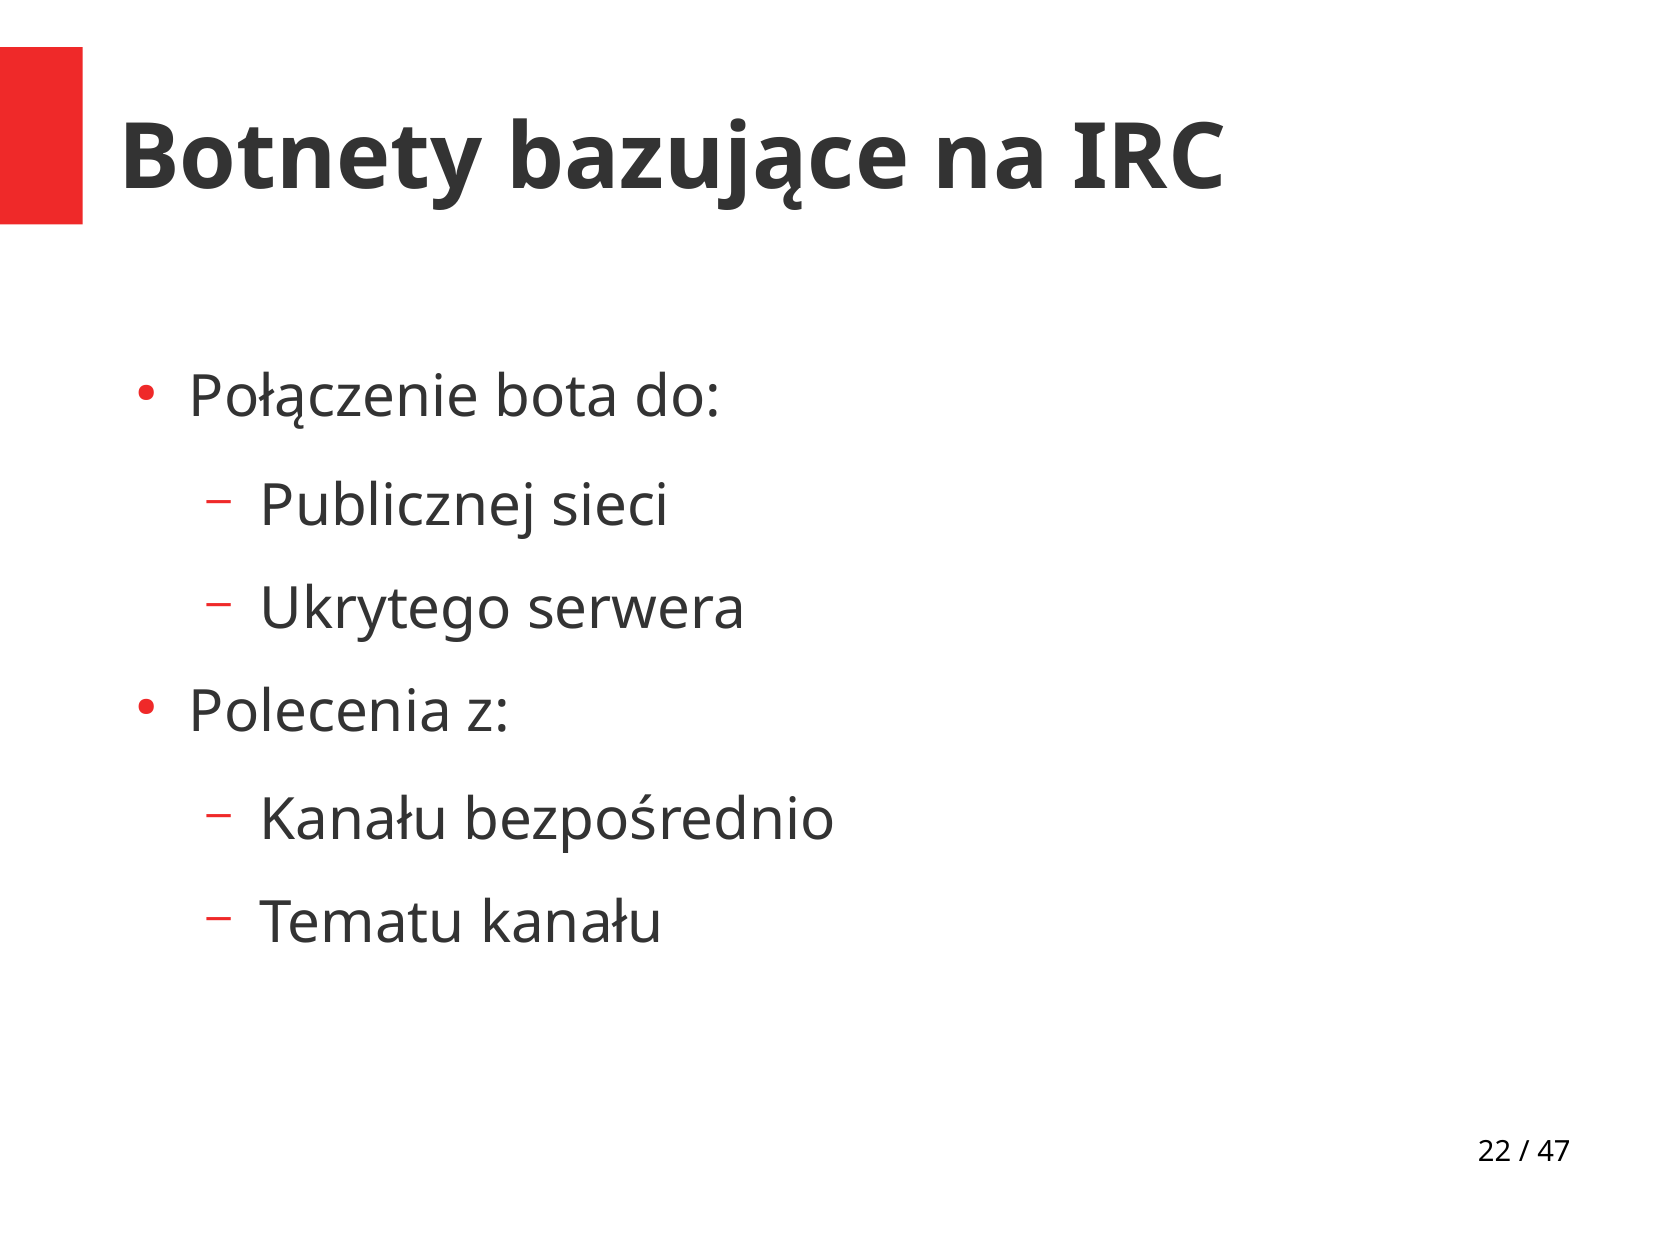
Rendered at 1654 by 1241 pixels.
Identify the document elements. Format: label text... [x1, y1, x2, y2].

title Botnety bazujące na IRC [118, 49, 1571, 257]
list Połączenie bota do: Publicznej sieci Ukrytego serwera Polecenia z: Kanału bezpośrednio Tematu kanału [118, 354, 1536, 1074]
